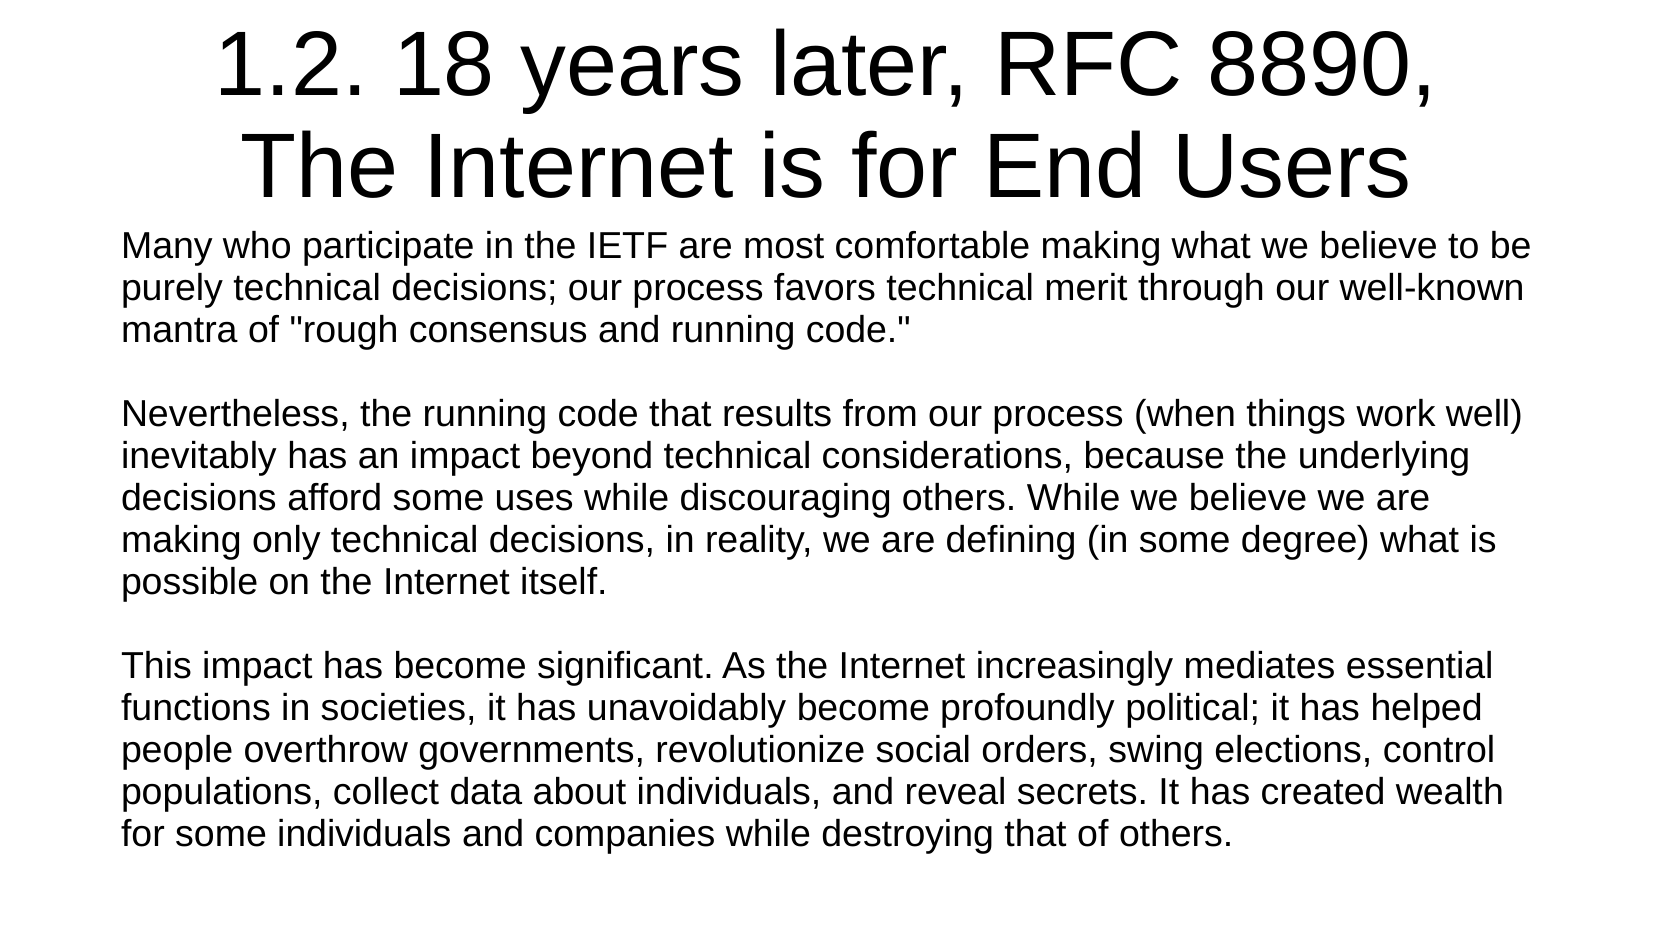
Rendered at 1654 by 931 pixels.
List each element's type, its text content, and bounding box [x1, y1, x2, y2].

text_box Many who participate in the IETF are most comfortable making what we believe to be purely technical decisions; our process favors technical merit through our well-known mantra of "rough consensus and running code." Nevertheless, the running code that results from our process (when things work well) inevitably has an impact beyond technical considerations, because the underlying decisions afford some uses while discouraging others. While we believe we are making only technical decisions, in reality, we are defining (in some degree) what is possible on the Internet itself. This impact has become significant. As the Internet increasingly mediates essential functions in societies, it has unavoidably become profoundly political; it has helped people overthrow governments, revolutionize social orders, swing elections, control populations, collect data about individuals, and reveal secrets. It has created wealth for some individuals and companies while destroying that of others. [106, 217, 1571, 862]
title 1.2. 18 years later, RFC 8890, The Internet is for End Users [82, 12, 1571, 218]
